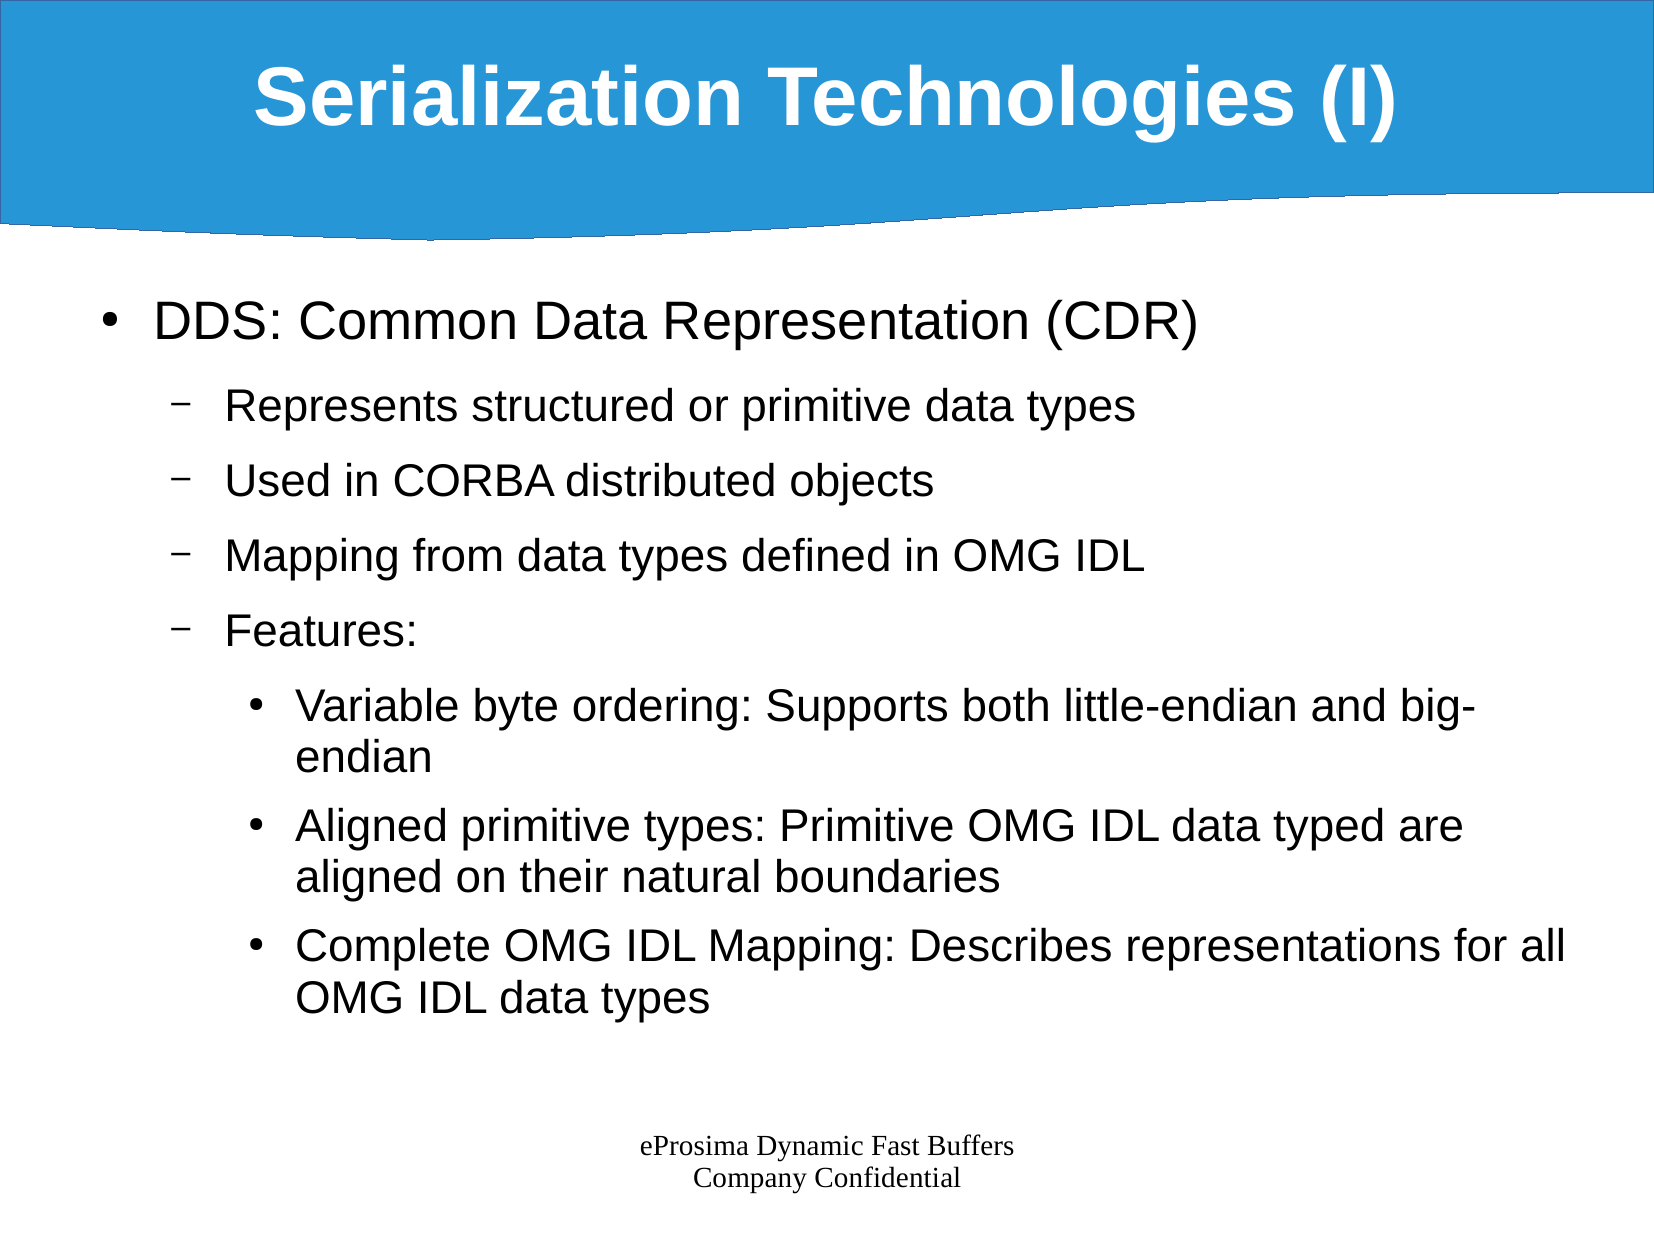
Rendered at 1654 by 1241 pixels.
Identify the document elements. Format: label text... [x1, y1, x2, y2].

list DDS: Common Data Representation (CDR) Represents structured or primitive data types Used in CORBA distributed objects Mapping from data types defined in OMG IDL Features: Variable byte ordering: Supports both little-endian and big-endian Aligned primitive types: Primitive OMG IDL data typed are aligned on their natural boundaries Complete OMG IDL Mapping: Describes representations for all OMG IDL data types [82, 290, 1571, 1141]
text_box Serialization Technologies (I) [0, 0, 1654, 241]
